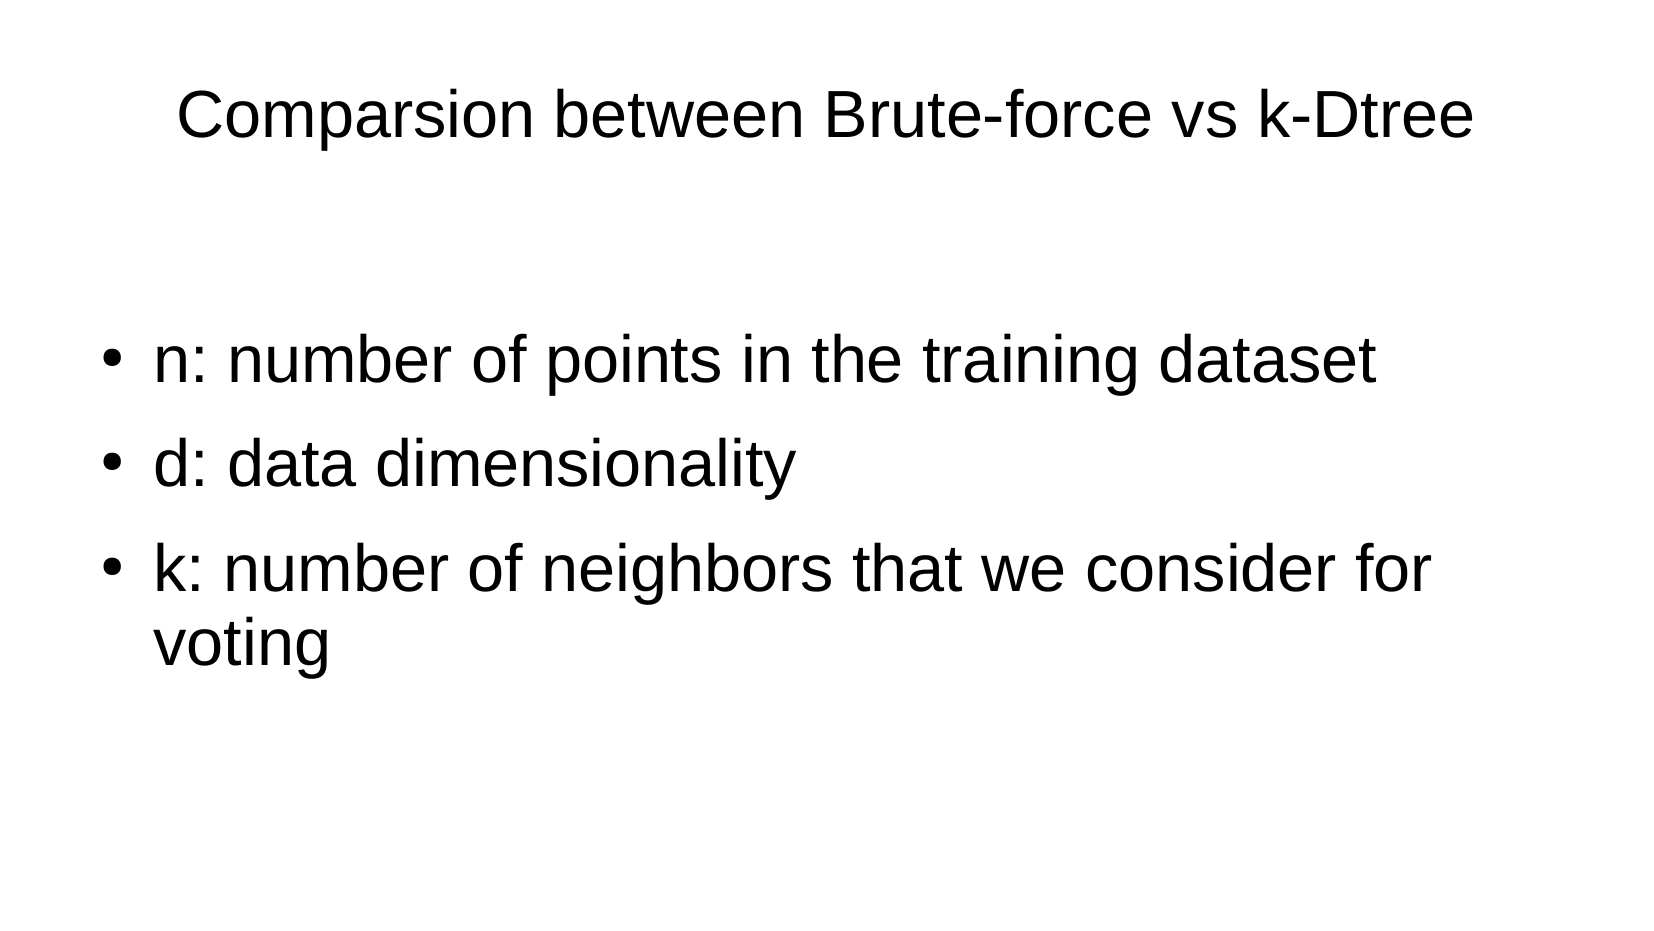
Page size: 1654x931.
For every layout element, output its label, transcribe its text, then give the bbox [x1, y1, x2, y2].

list n: number of points in the training dataset d: data dimensionality k: number of neighbors that we consider for voting [82, 217, 1571, 758]
title Comparsion between Brute-force vs k-Dtree [82, 37, 1571, 193]
